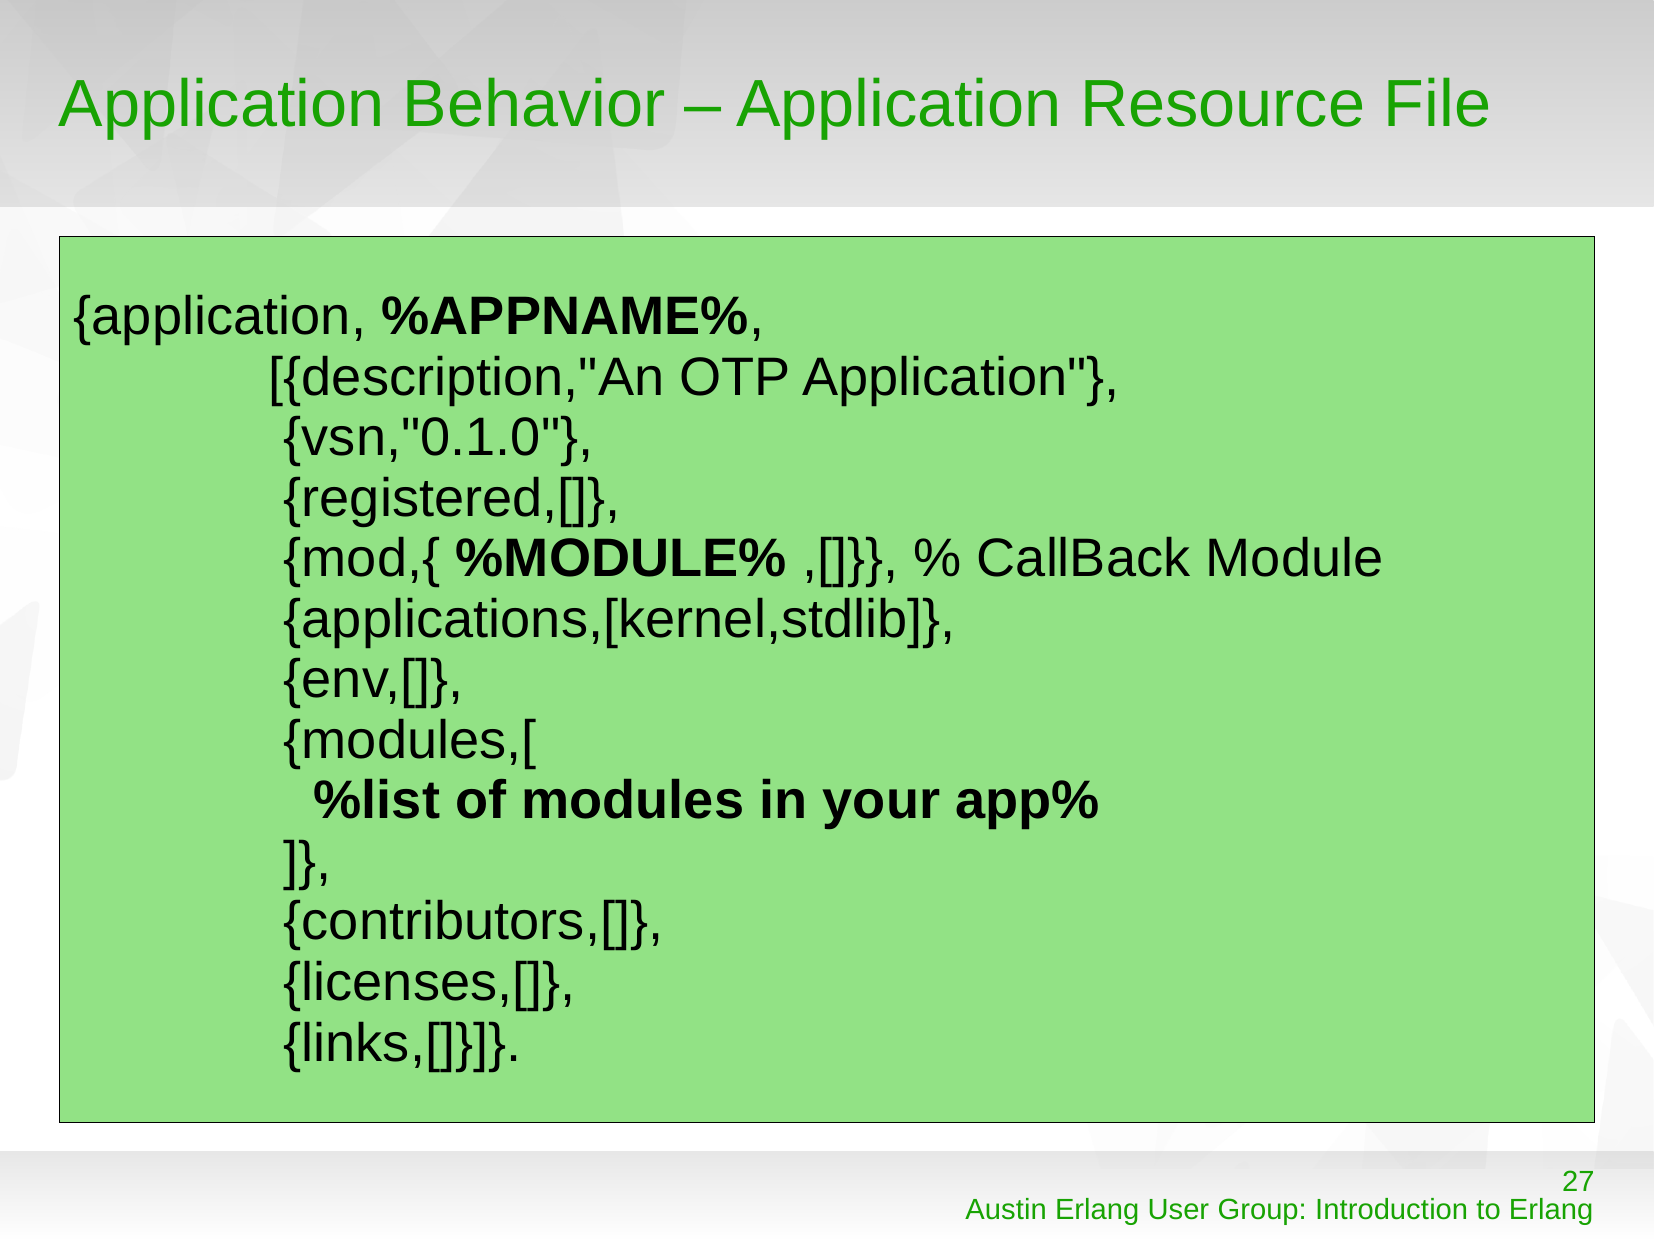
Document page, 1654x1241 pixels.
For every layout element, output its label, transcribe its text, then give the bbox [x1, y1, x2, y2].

picture [0, 0, 783, 931]
text_box {application, %APPNAME%, [{description,"An OTP Application"}, {vsn,"0.1.0"}, {registered,[]}, {mod,{ %MODULE% ,[]}}, % CallBack Module {applications,[kernel,stdlib]}, {env,[]}, {modules,[ %list of modules in your app% ]}, {contributors,[]}, {licenses,[]}, {links,[]}]}. [59, 236, 1595, 1123]
picture [915, 548, 1654, 1169]
title Application Behavior – Application Resource File [59, 29, 1595, 178]
